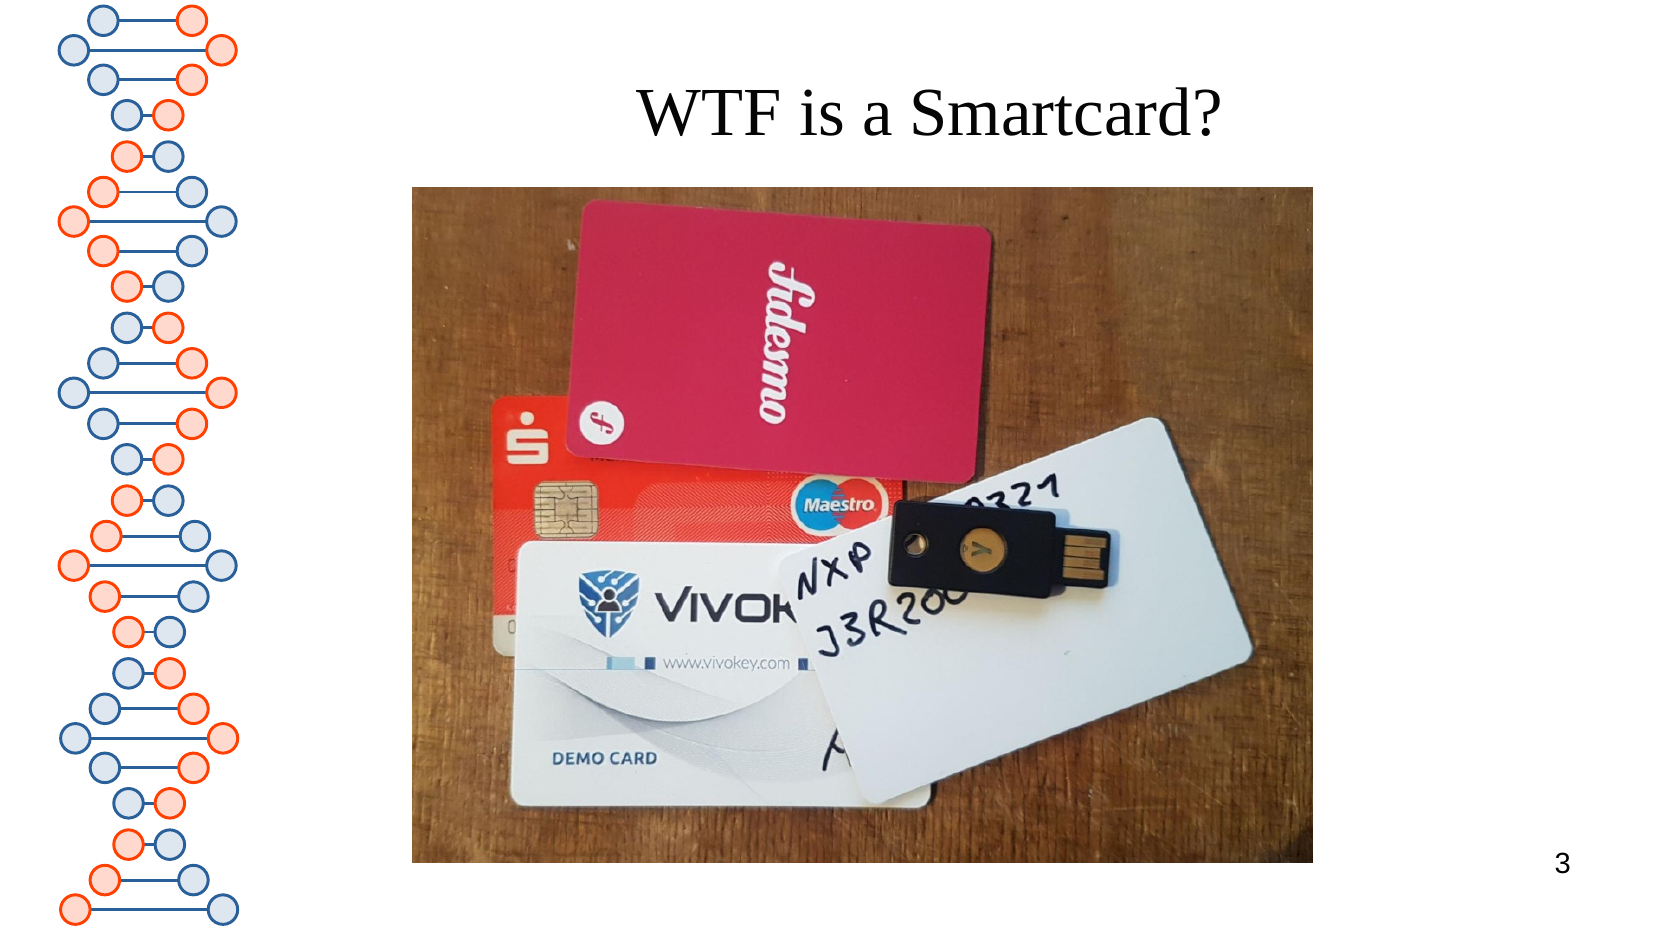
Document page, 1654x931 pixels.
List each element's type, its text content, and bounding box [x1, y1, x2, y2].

picture [412, 187, 1313, 863]
title WTF is a Smartcard? [265, 35, 1595, 189]
